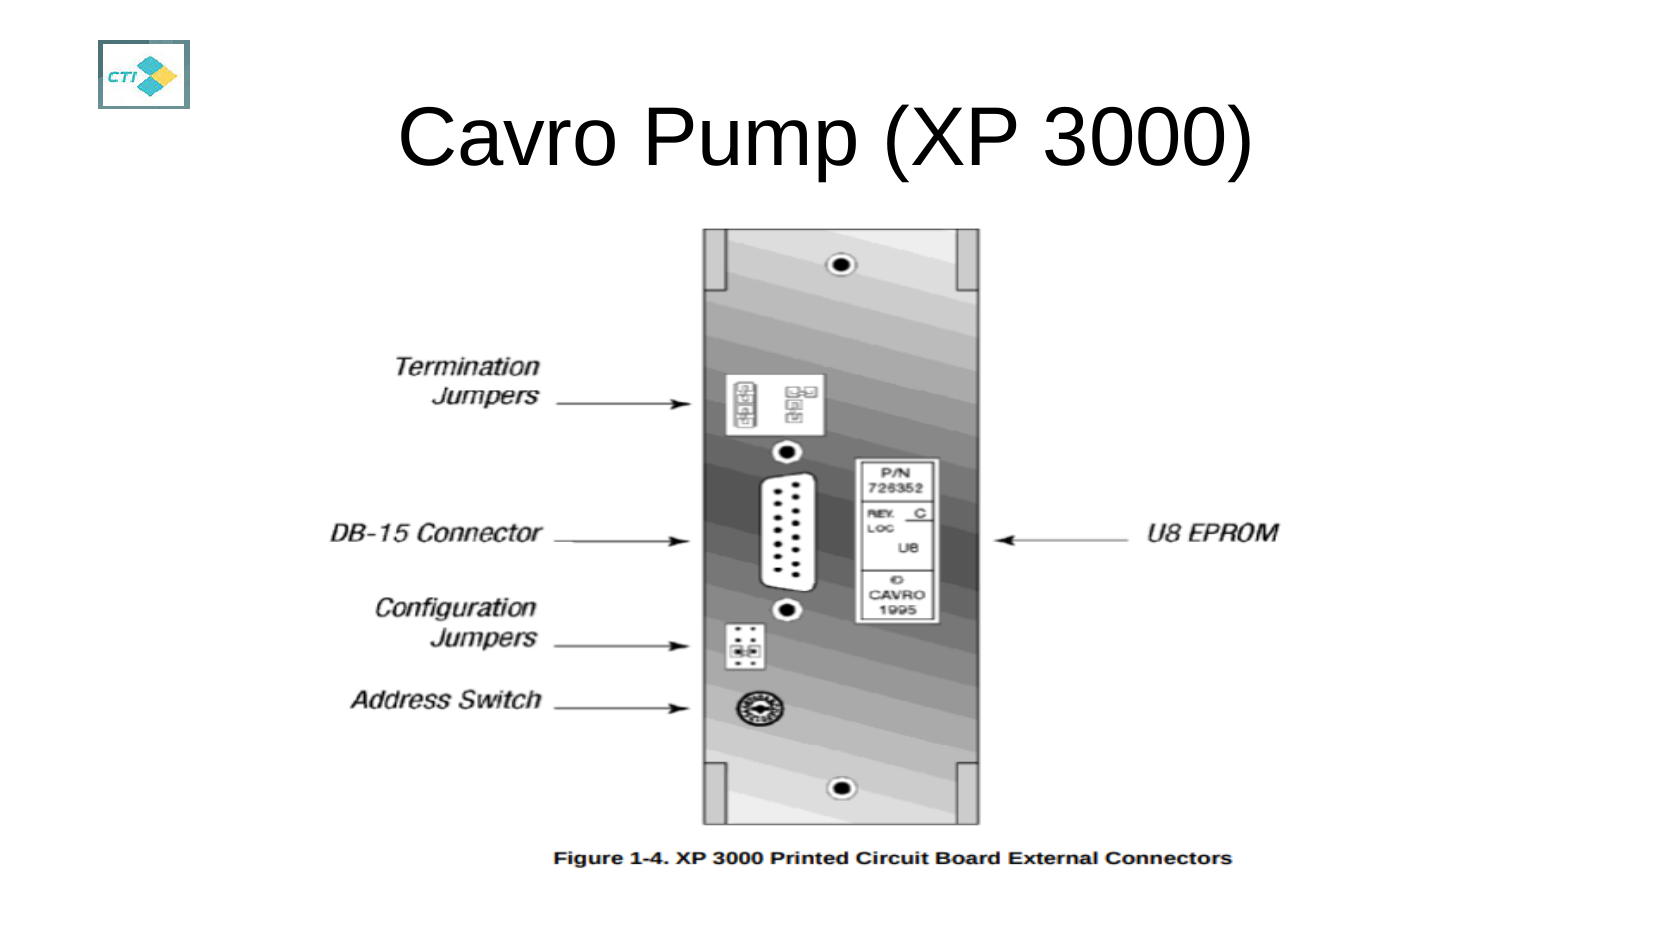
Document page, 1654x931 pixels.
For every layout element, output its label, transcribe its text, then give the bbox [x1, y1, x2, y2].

picture [98, 40, 190, 80]
picture [264, 190, 1519, 881]
text_box Cavro Pump (XP 3000) [56, 80, 1597, 184]
